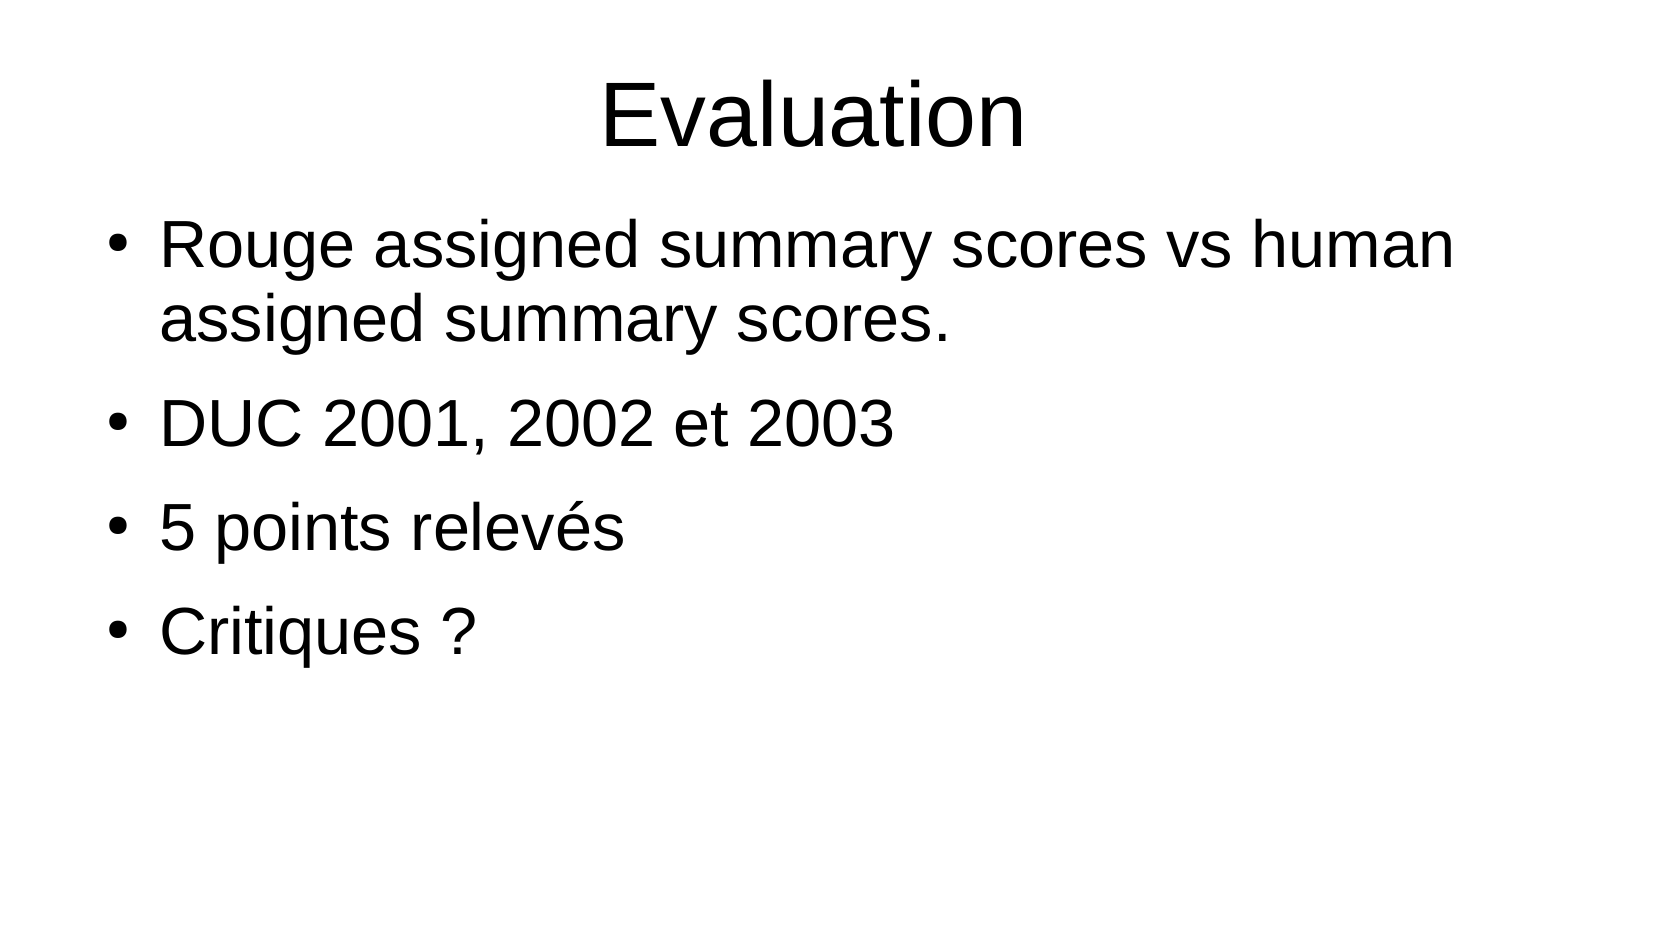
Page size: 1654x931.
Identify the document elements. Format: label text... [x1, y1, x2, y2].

list Rouge assigned summary scores vs human assigned summary scores. DUC 2001, 2002 et 2003 5 points relevés Critiques ? [88, 206, 1577, 747]
title Evaluation [82, 37, 1571, 193]
